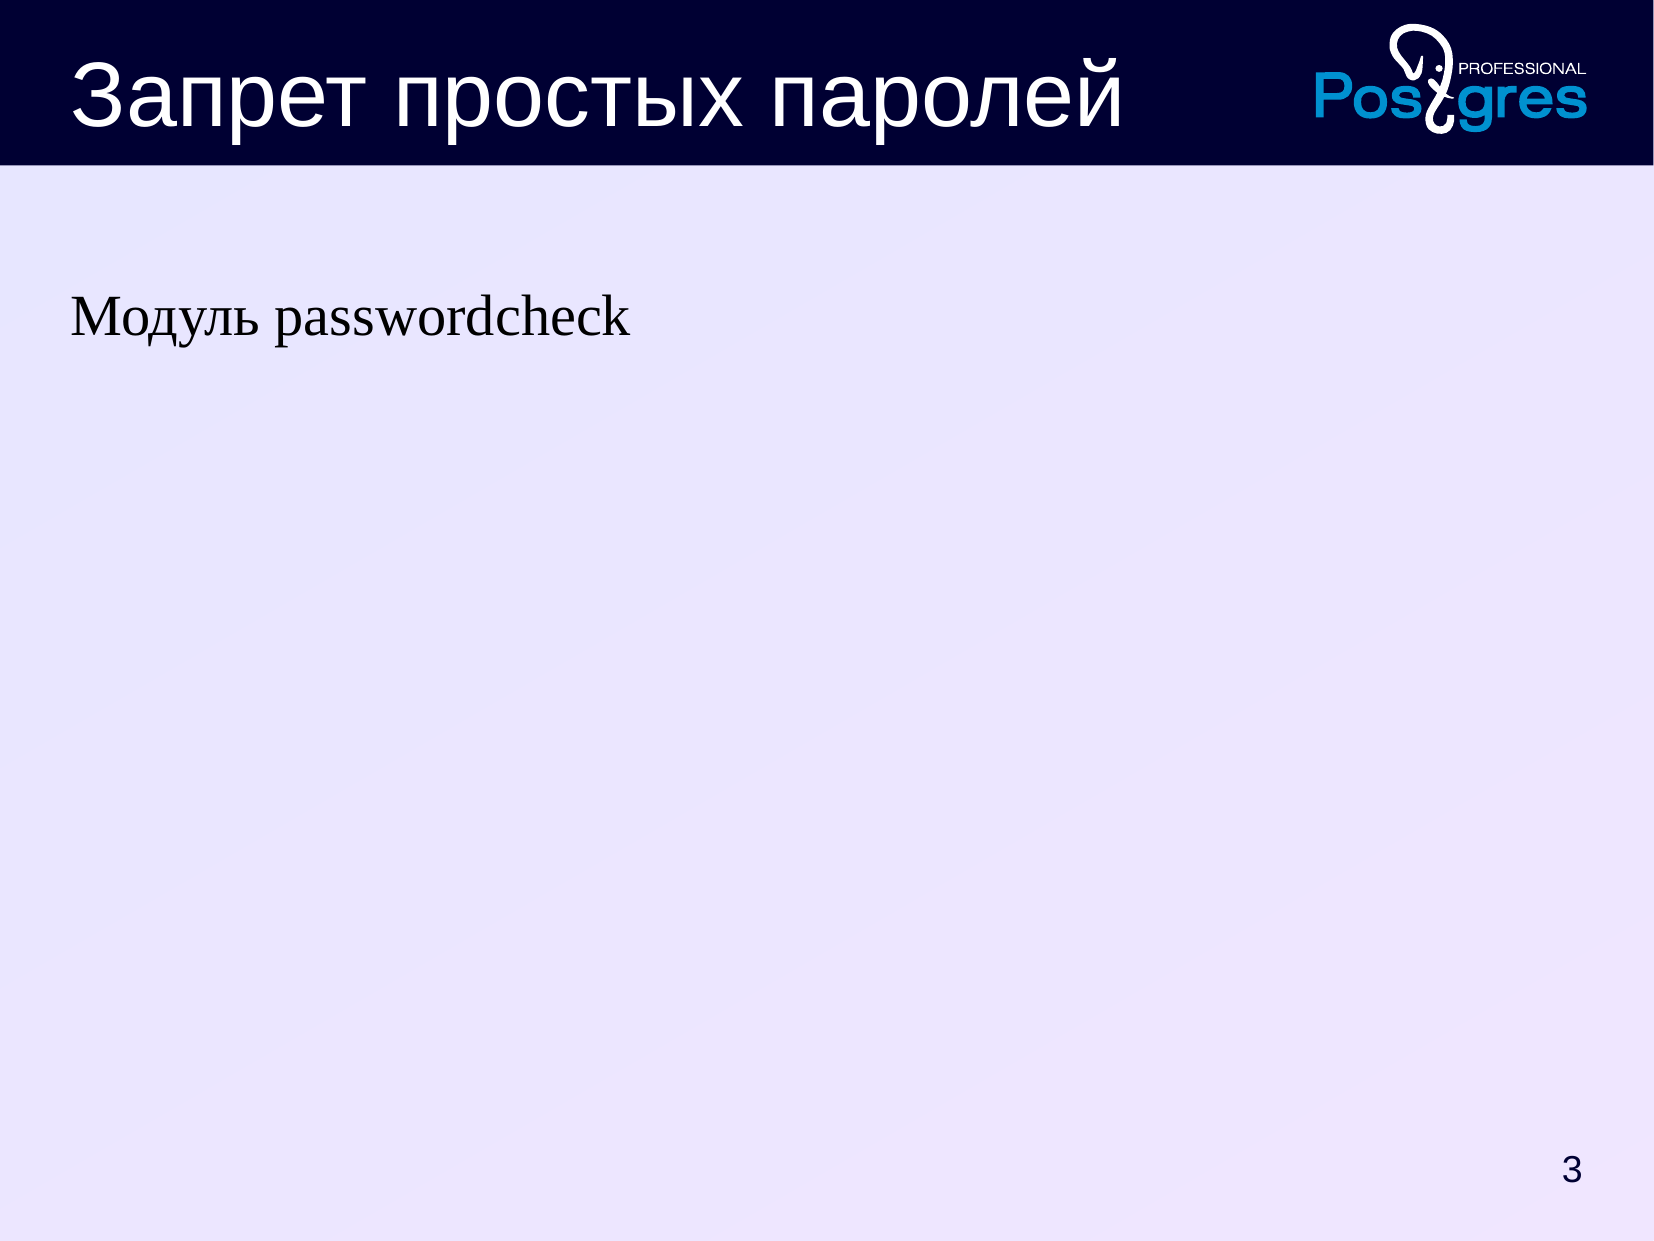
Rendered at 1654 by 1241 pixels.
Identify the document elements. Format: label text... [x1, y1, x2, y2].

title Запрет простых паролей [70, 43, 1276, 147]
list Модуль passwordcheck [70, 283, 1559, 1003]
